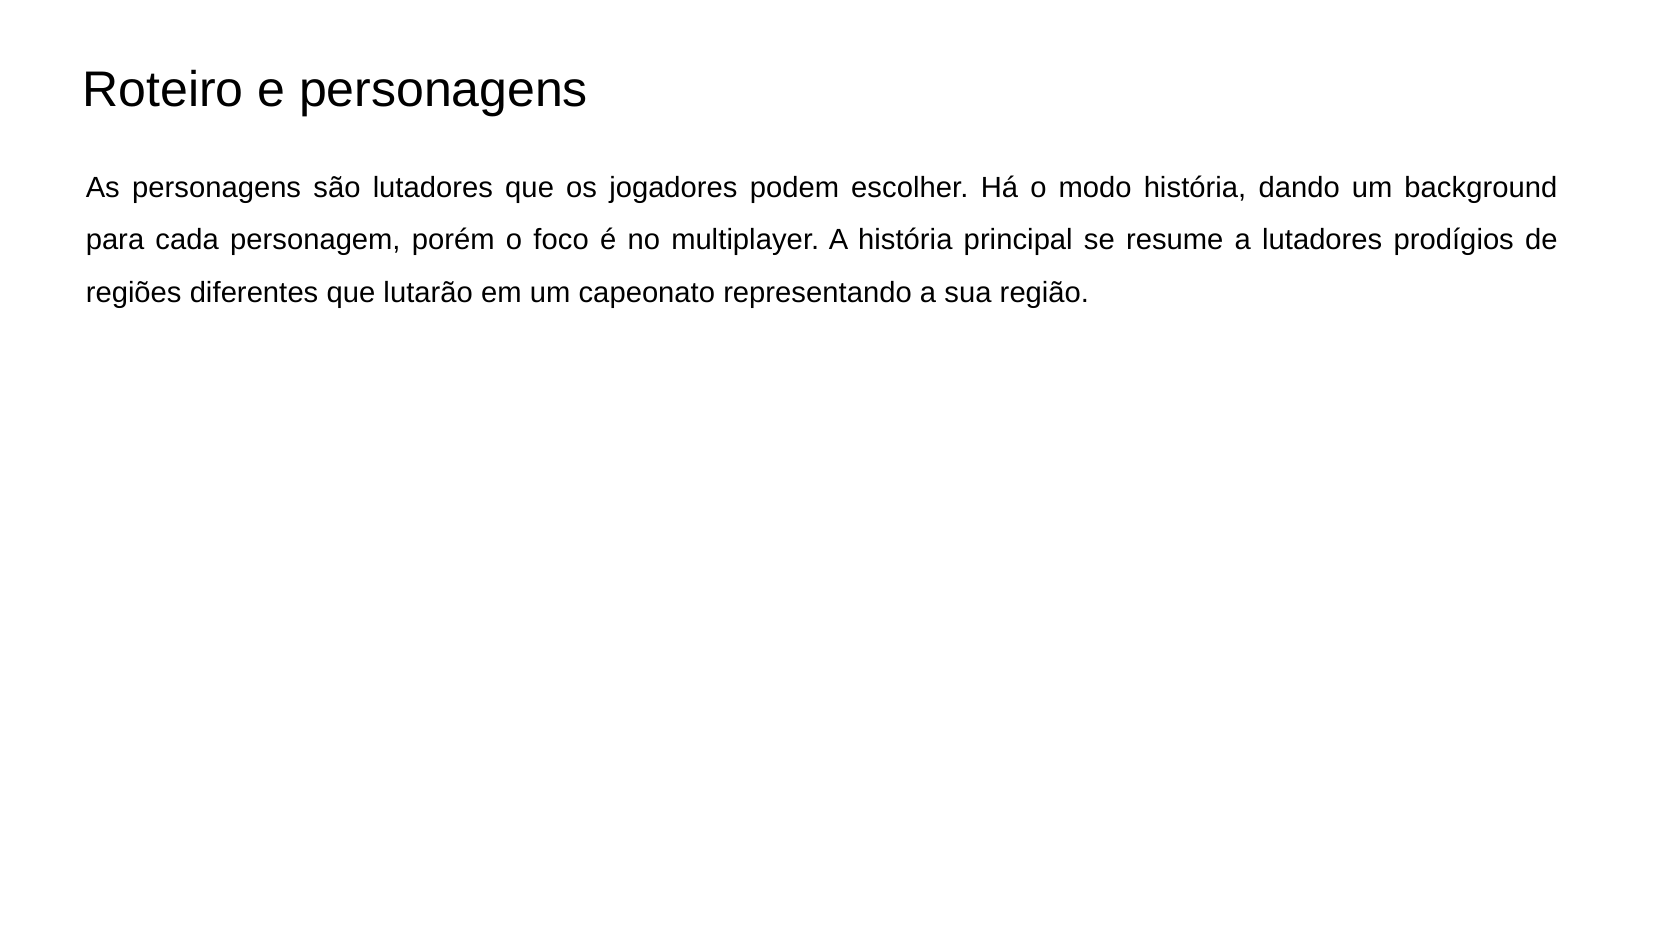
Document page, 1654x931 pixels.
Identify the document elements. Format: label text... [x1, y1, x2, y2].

text_box As personagens são lutadores que os jogadores podem escolher. Há o modo história, dando um background para cada personagem, porém o foco é no multiplayer. A história principal se resume a lutadores prodígios de regiões diferentes que lutarão em um capeonato representando a sua região. [15, 150, 1560, 855]
text_box Roteiro e personagens [82, 37, 1571, 135]
